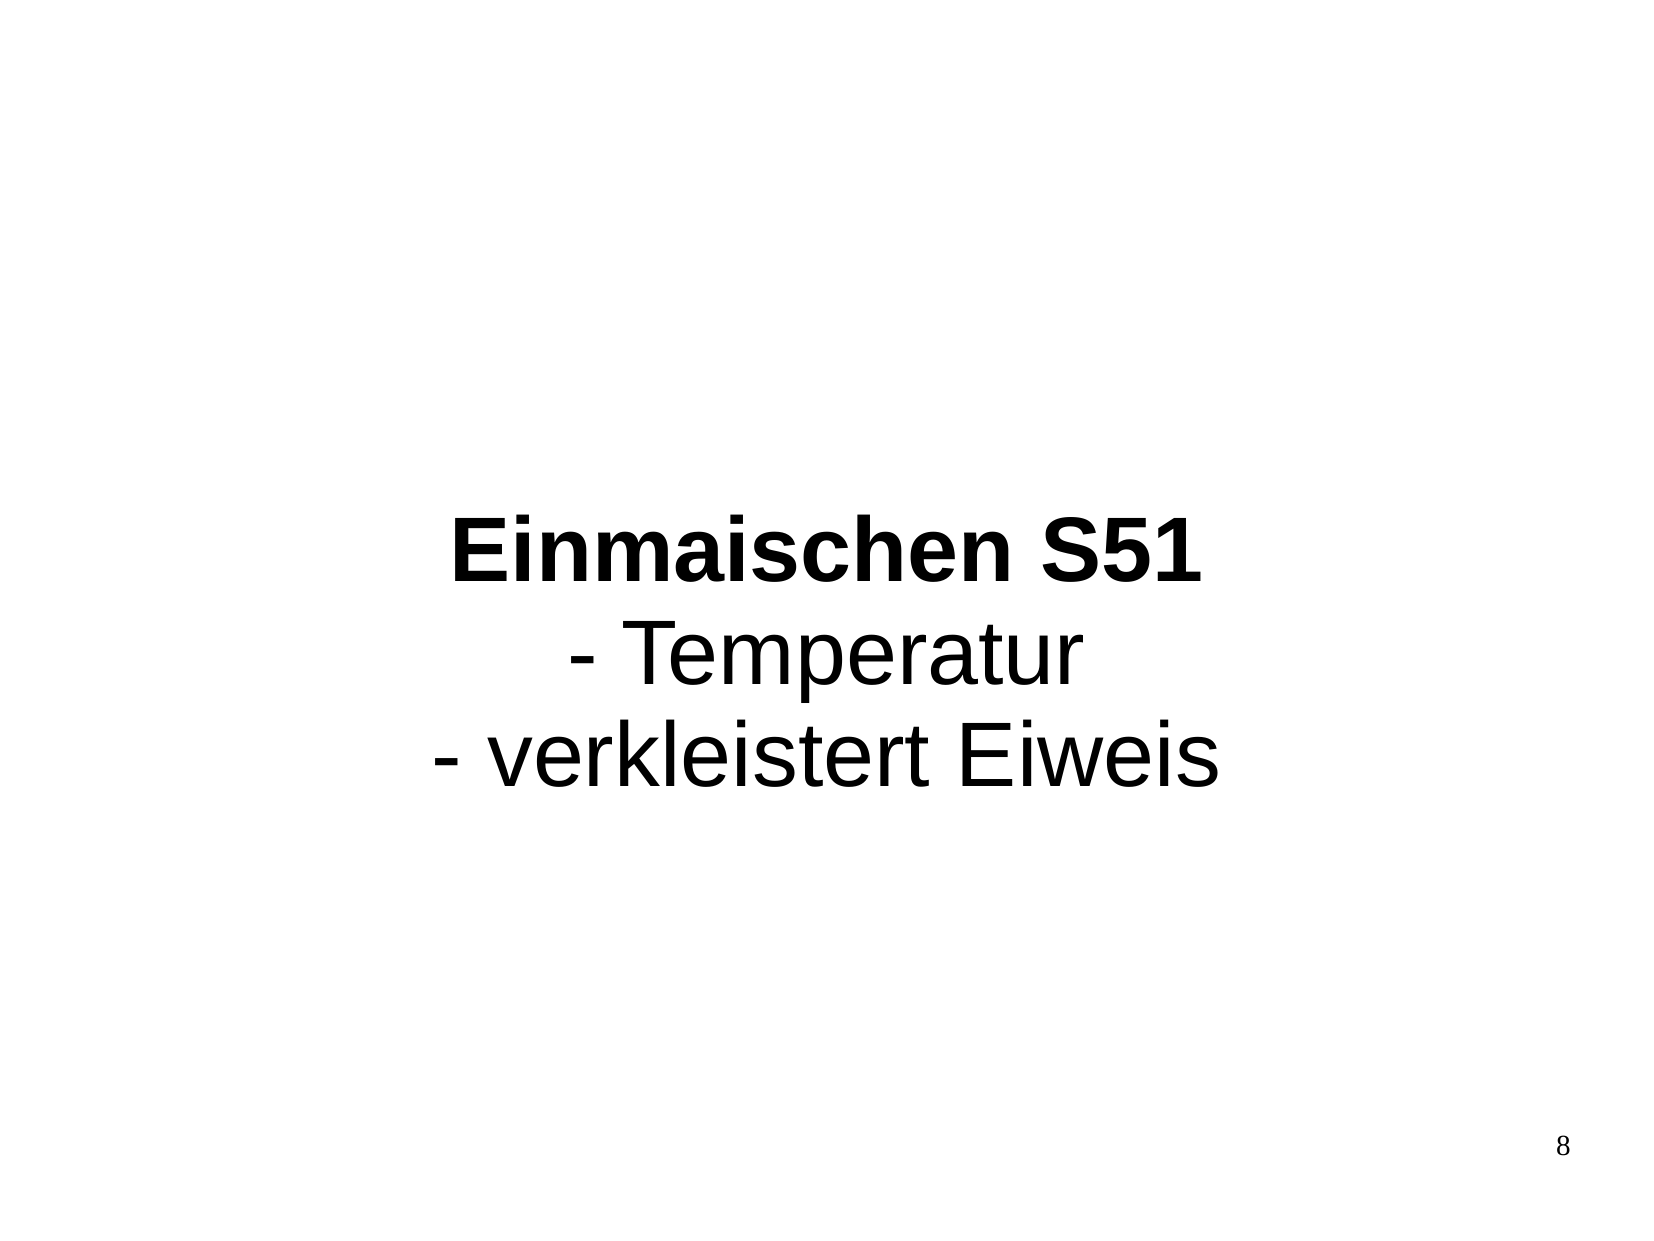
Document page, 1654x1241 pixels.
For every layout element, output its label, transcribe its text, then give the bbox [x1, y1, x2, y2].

title Einmaischen S51 - Temperatur - verkleistert Eiweis [82, 498, 1571, 807]
